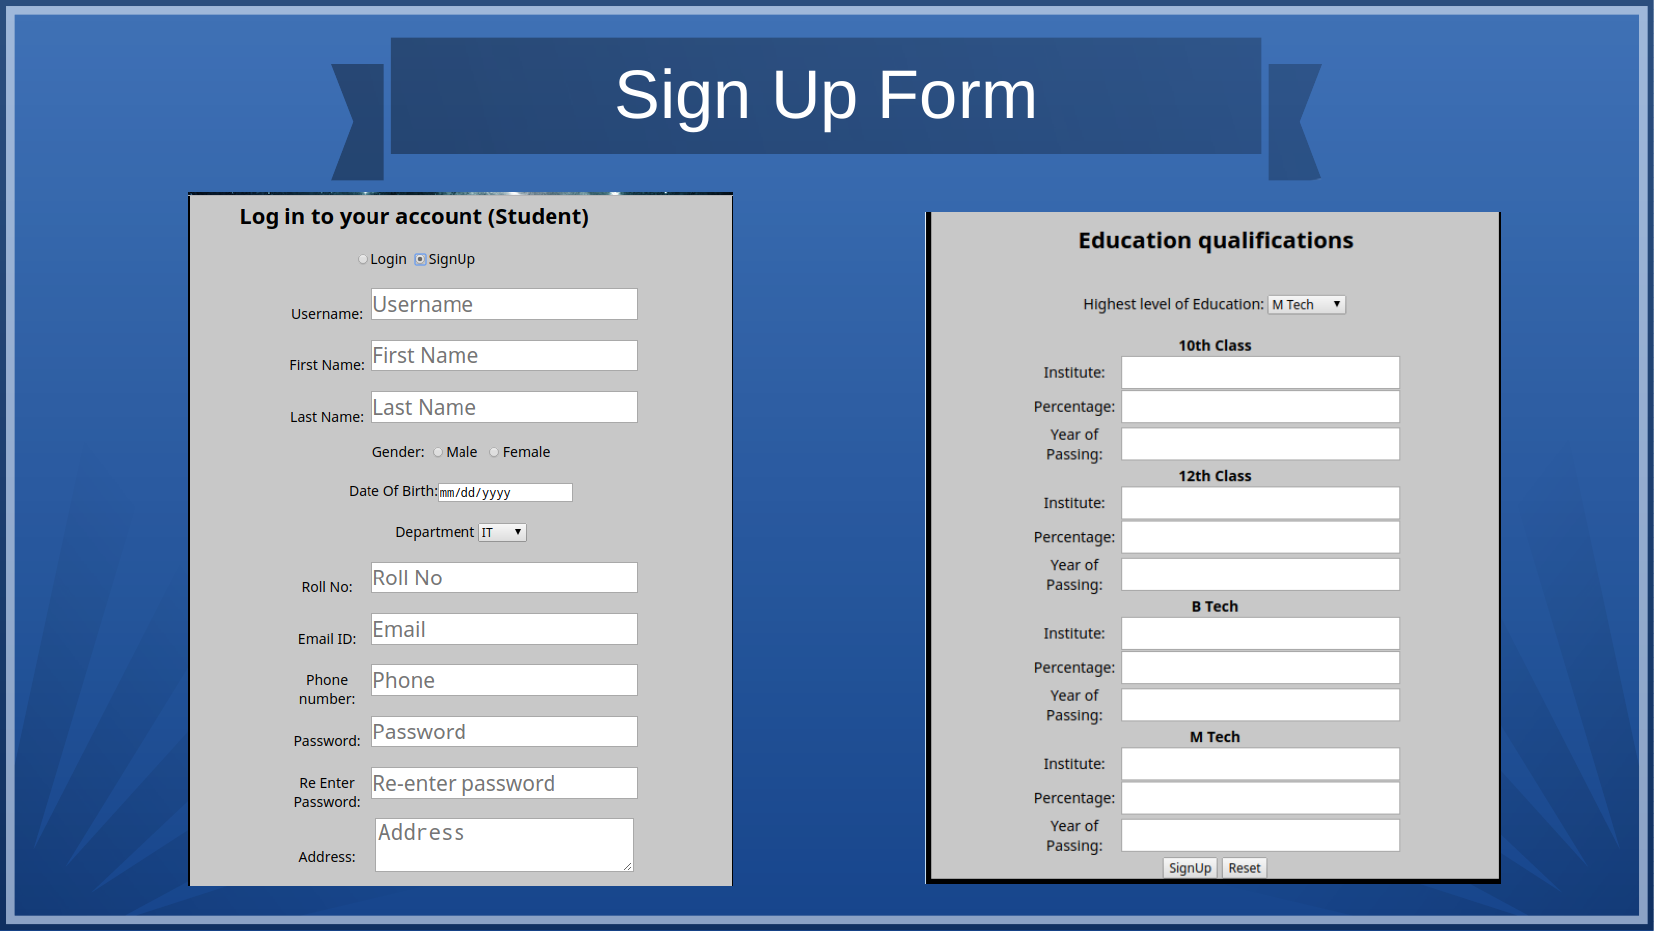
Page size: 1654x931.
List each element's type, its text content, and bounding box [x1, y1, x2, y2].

picture [925, 212, 1501, 884]
title Sign Up Form [389, 35, 1264, 154]
picture [188, 192, 733, 886]
